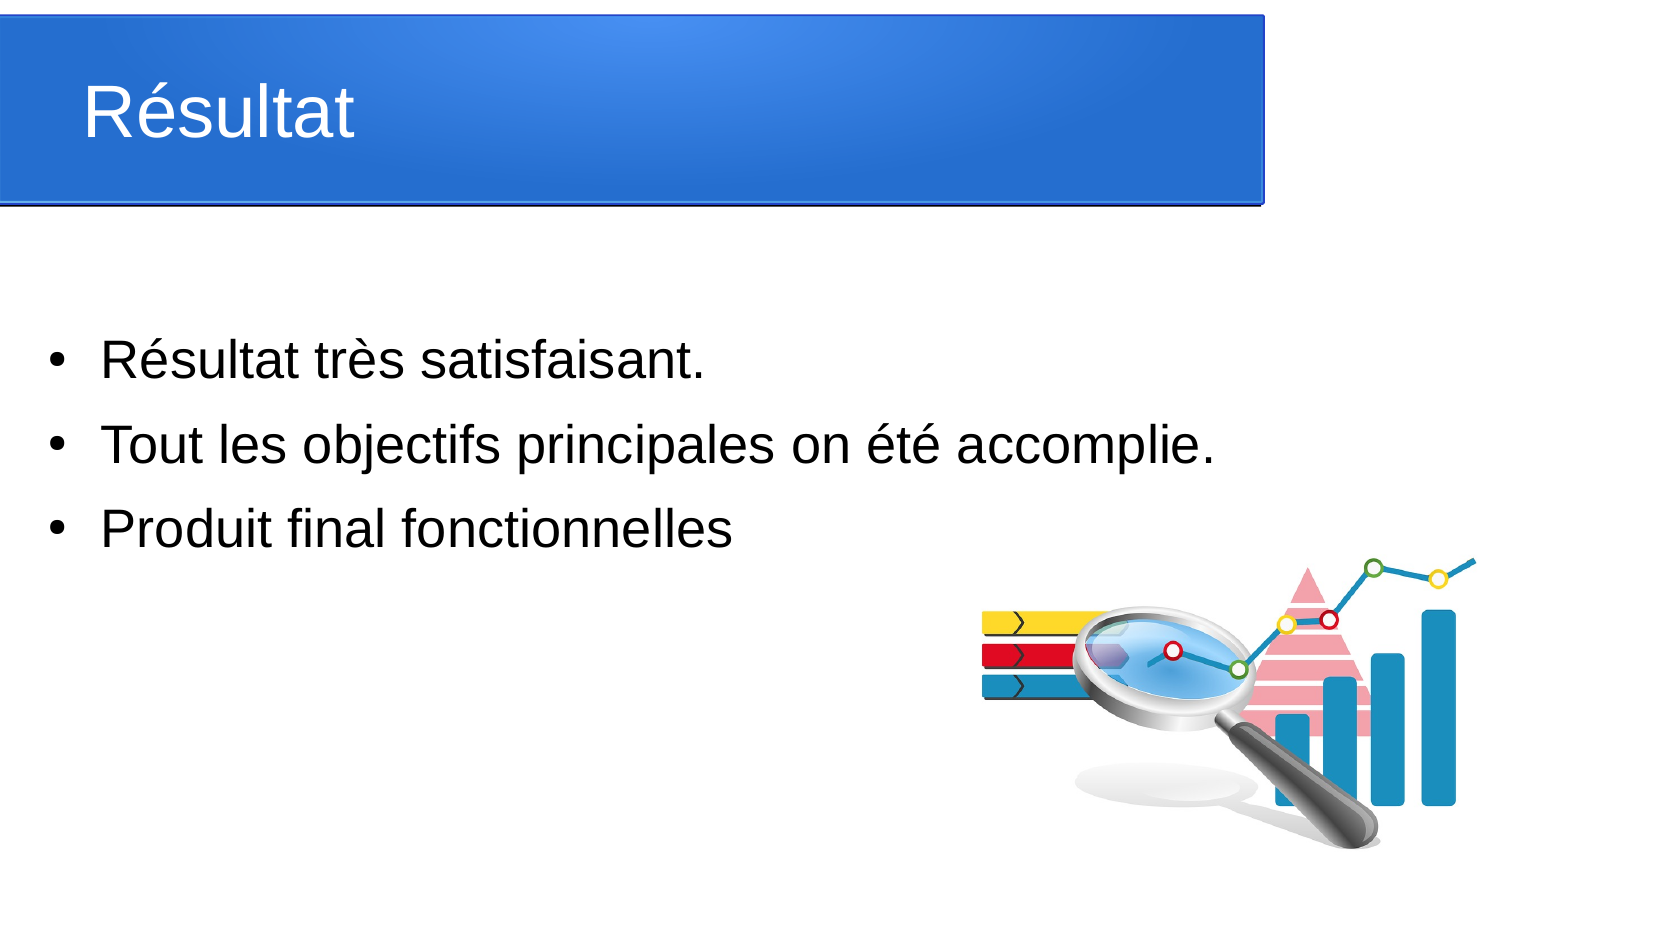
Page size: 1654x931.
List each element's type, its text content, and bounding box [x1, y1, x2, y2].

picture [945, 509, 1486, 870]
title Résultat [82, 35, 1235, 189]
list Résultat très satisfaisant. Tout les objectifs principales on été accomplie. Produit final fonctionnelles [30, 330, 1519, 870]
